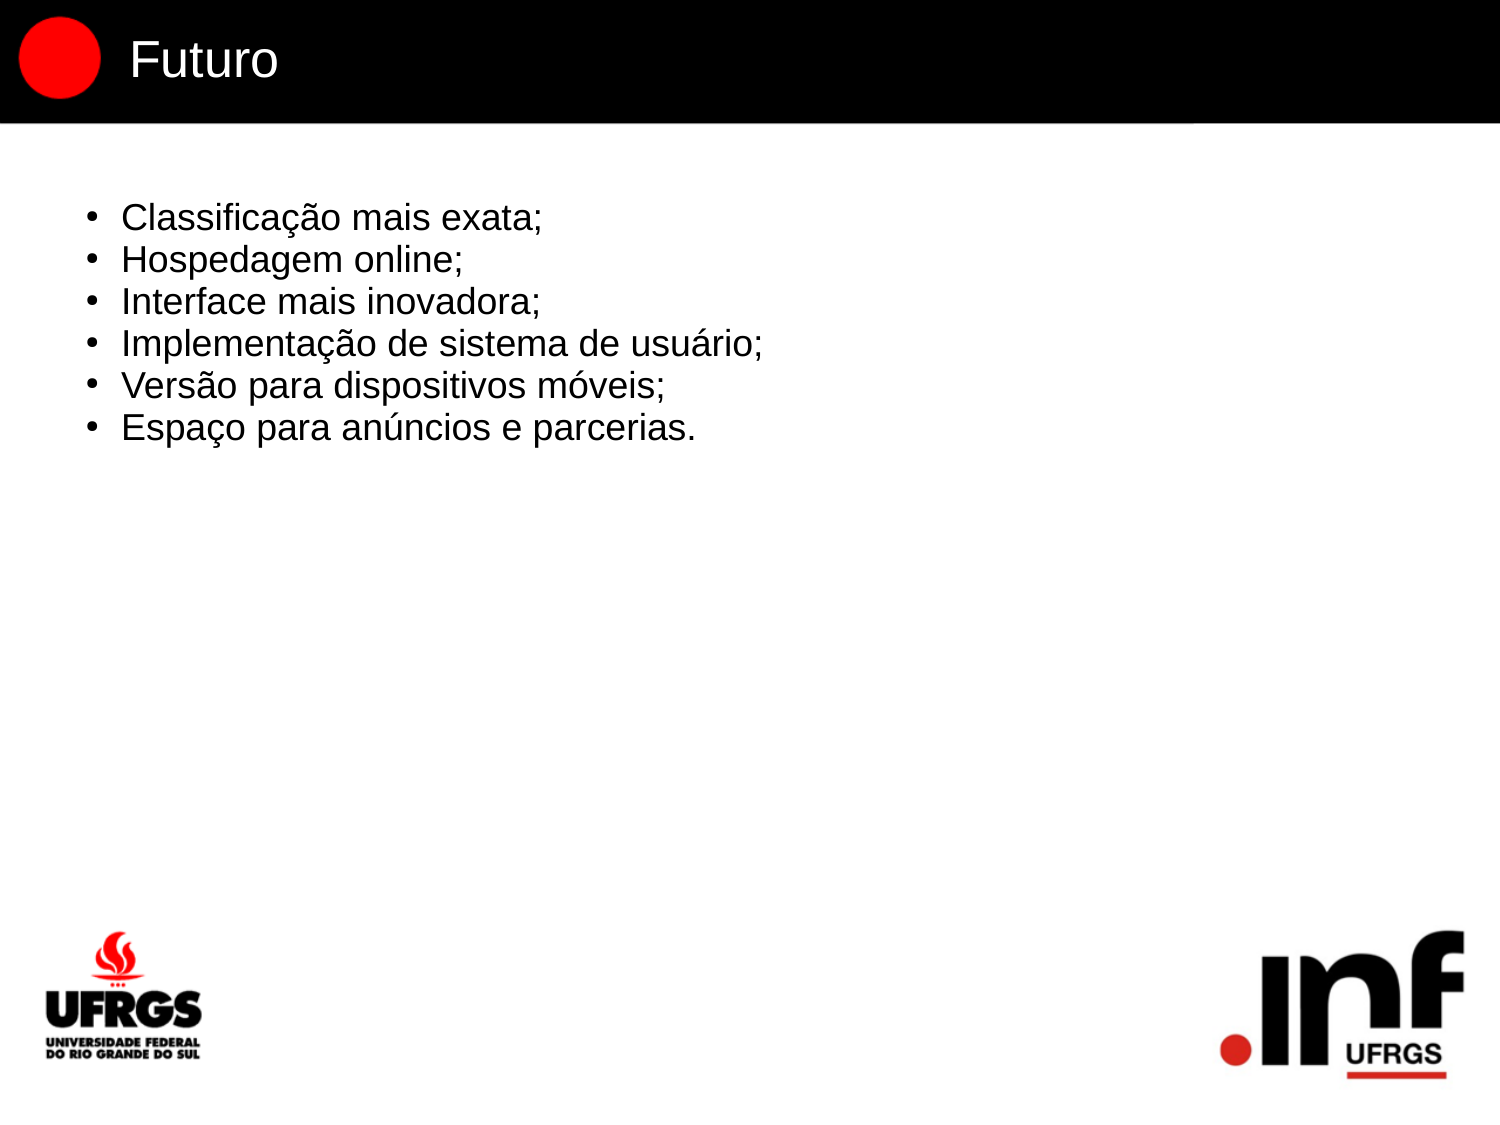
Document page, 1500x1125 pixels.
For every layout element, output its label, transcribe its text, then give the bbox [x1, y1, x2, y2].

title Futuro [114, 1, 1465, 119]
picture [0, 0, 1500, 1125]
text_box Classificação mais exata; Hospedagem online; Interface mais inovadora; Implementação de sistema de usuário; Versão para dispositivos móveis; Espaço para anúncios e parcerias. [70, 188, 1430, 540]
